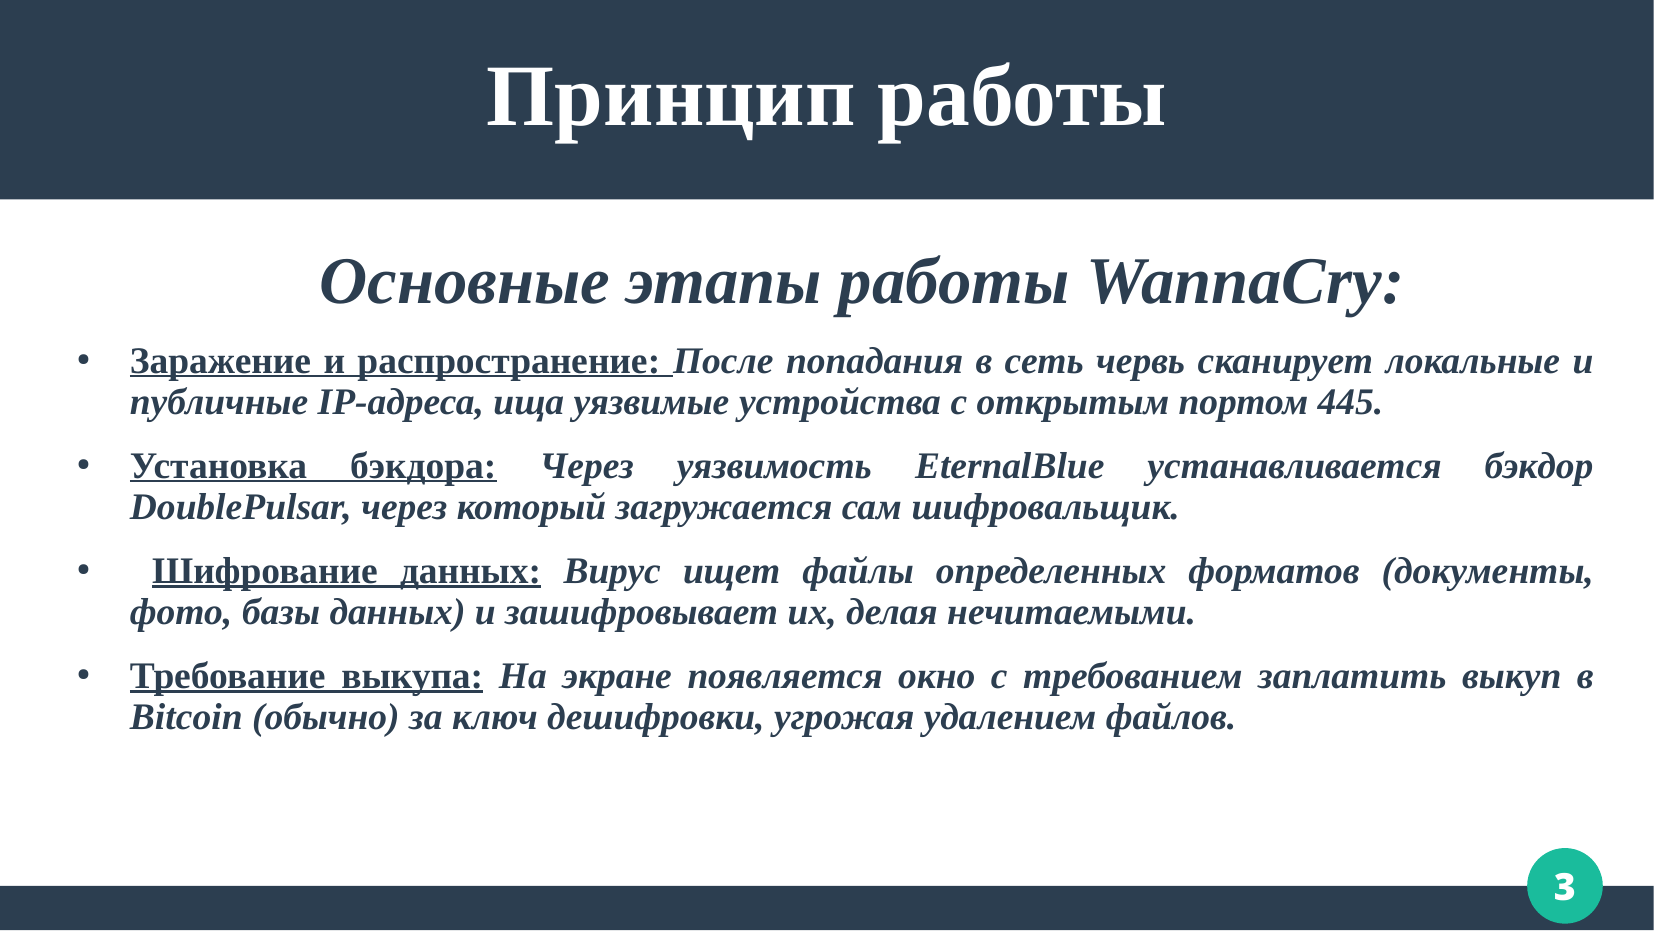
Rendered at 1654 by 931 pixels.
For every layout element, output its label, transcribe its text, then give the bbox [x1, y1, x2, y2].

title Принцип работы [59, 37, 1595, 155]
list Основные этапы работы WannaCry: Заражение и распространение: После попадания в сеть червь сканирует локальные и публичные IP-адреса, ища уязвимые устройства с открытым портом 445. Установка бэкдора: Через уязвимость EternalBlue устанавливается бэкдор DoublePulsar, через который загружается сам шифровальщик. Шифрование данных: Вирус ищет файлы определенных форматов (документы, фото, базы данных) и зашифровывает их, делая нечитаемыми. Требование выкупа: На экране появляется окно с требованием заплатить выкуп в Bitcoin (обычно) за ключ дешифровки, угрожая удалением файлов. [59, 243, 1595, 864]
